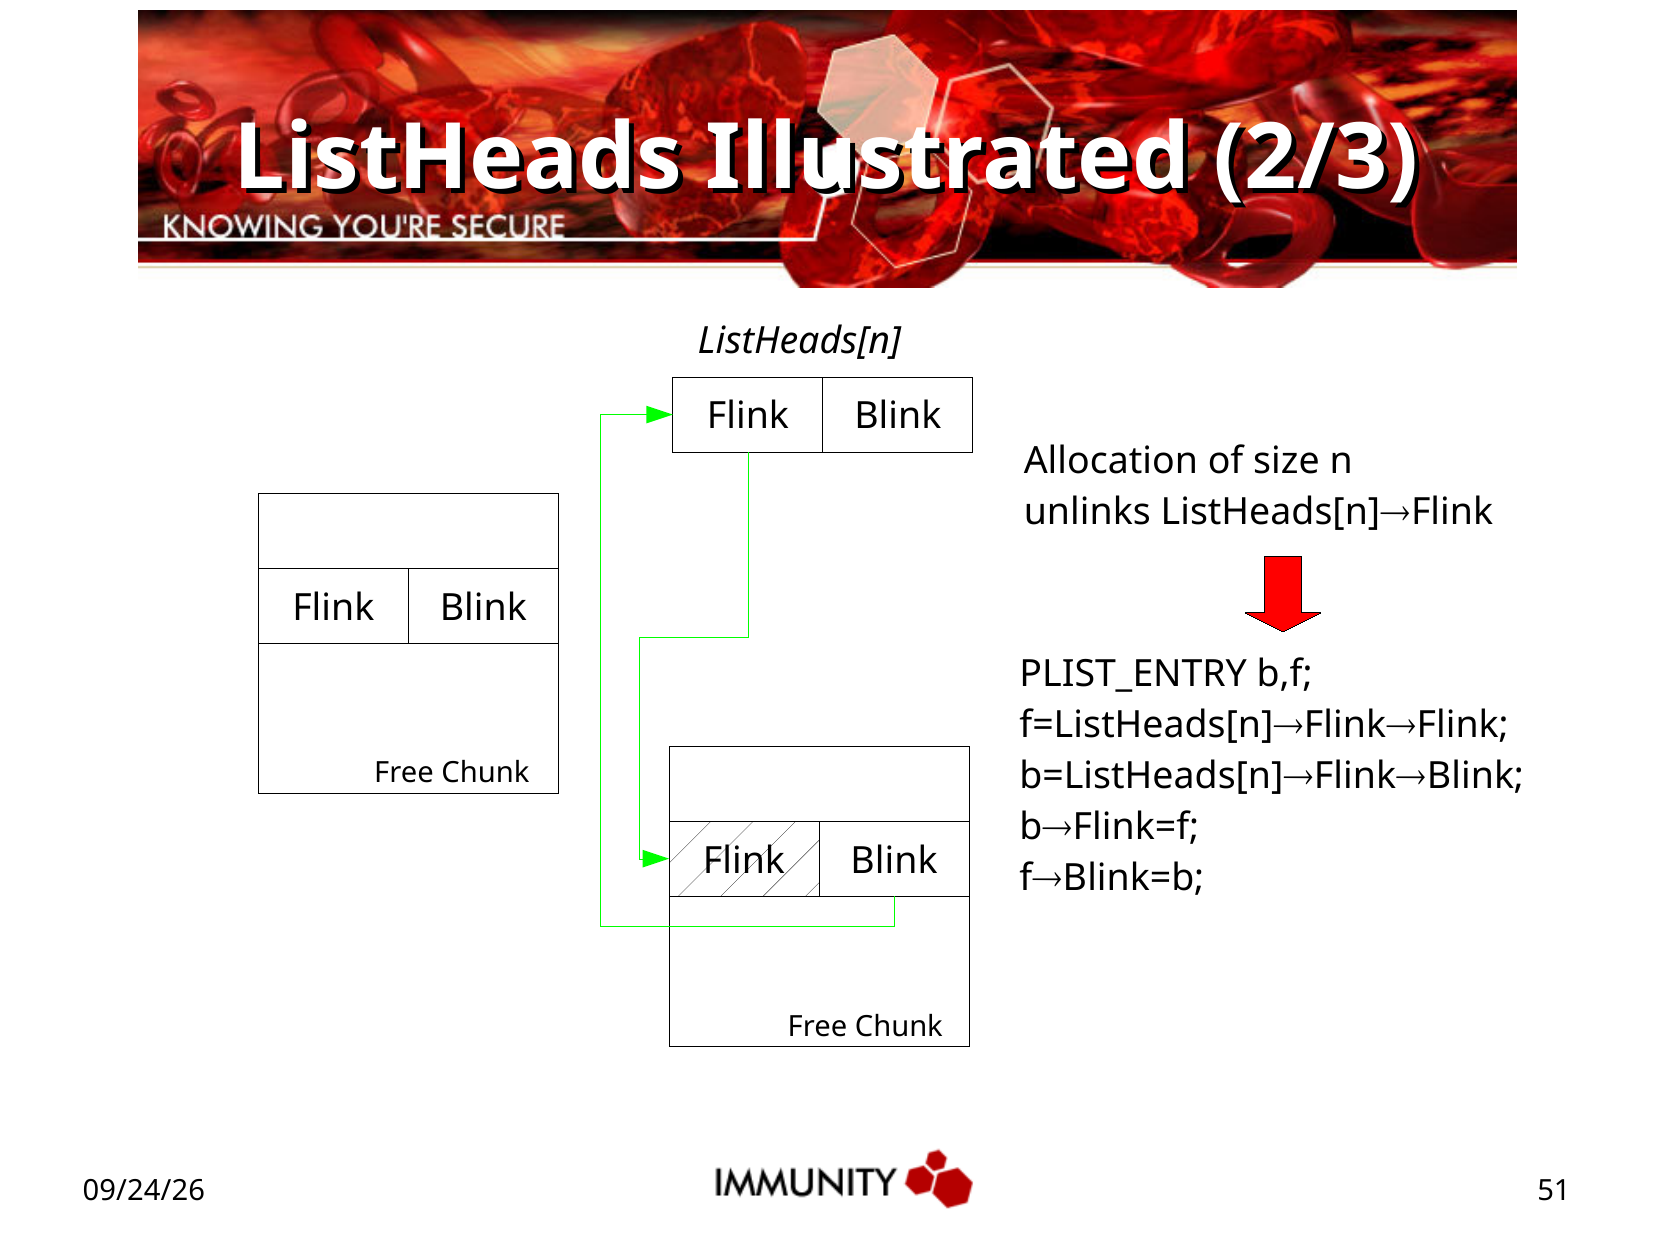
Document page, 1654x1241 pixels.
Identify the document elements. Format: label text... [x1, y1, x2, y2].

text_box PLIST_ENTRY b,f; f=ListHeads[n]FlinkFlink; b=ListHeads[n]FlinkBlink; bFlink=f; fBlink=b; [1004, 638, 1593, 946]
text_box Flink [258, 568, 408, 644]
text_box ListHeads[n] [682, 305, 964, 380]
text_box Blink [819, 821, 970, 897]
text_box Flink [669, 821, 819, 897]
text_box [1245, 556, 1321, 632]
picture [138, 257, 1517, 288]
text_box Allocation of size n unlinks ListHeads[n]Flink [1008, 426, 1567, 558]
title ListHeads Illustrated (2/3) [82, 49, 1571, 257]
text_box Blink [408, 568, 559, 644]
text_box Blink [822, 377, 973, 453]
text_box Free Chunk [359, 744, 565, 805]
picture [694, 1130, 984, 1235]
picture [138, 10, 1517, 49]
text_box Free Chunk [772, 998, 979, 1059]
text_box Flink [672, 377, 822, 453]
